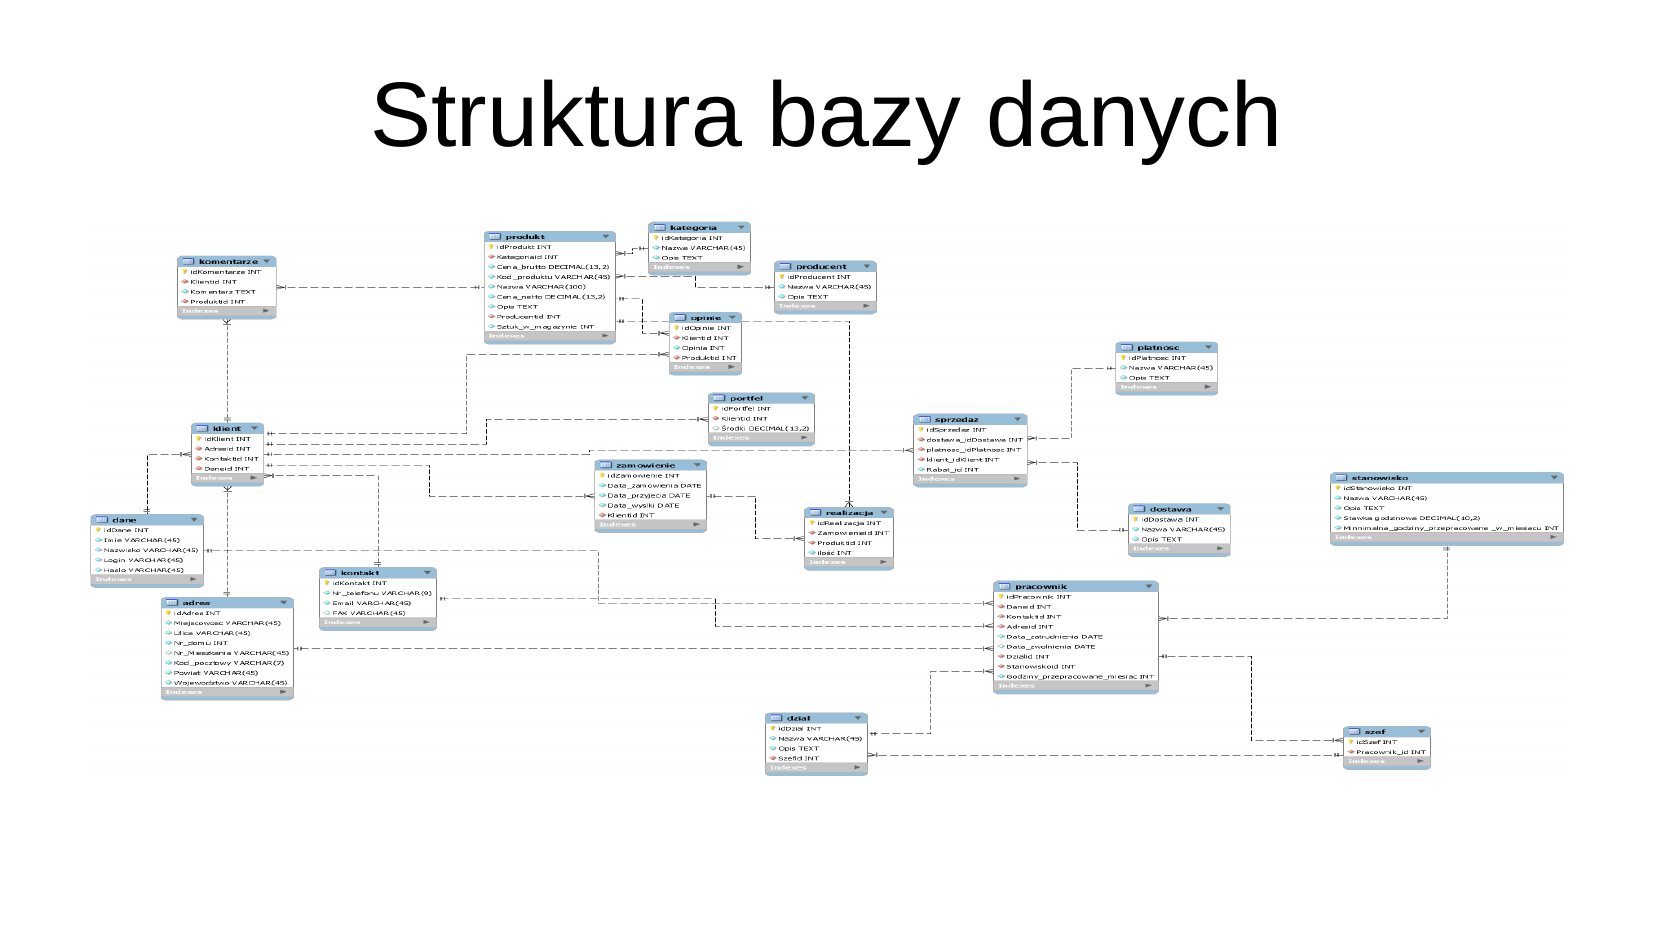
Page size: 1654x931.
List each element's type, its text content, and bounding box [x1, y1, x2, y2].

title Struktura bazy danych [82, 37, 1571, 193]
picture [82, 217, 1571, 781]
